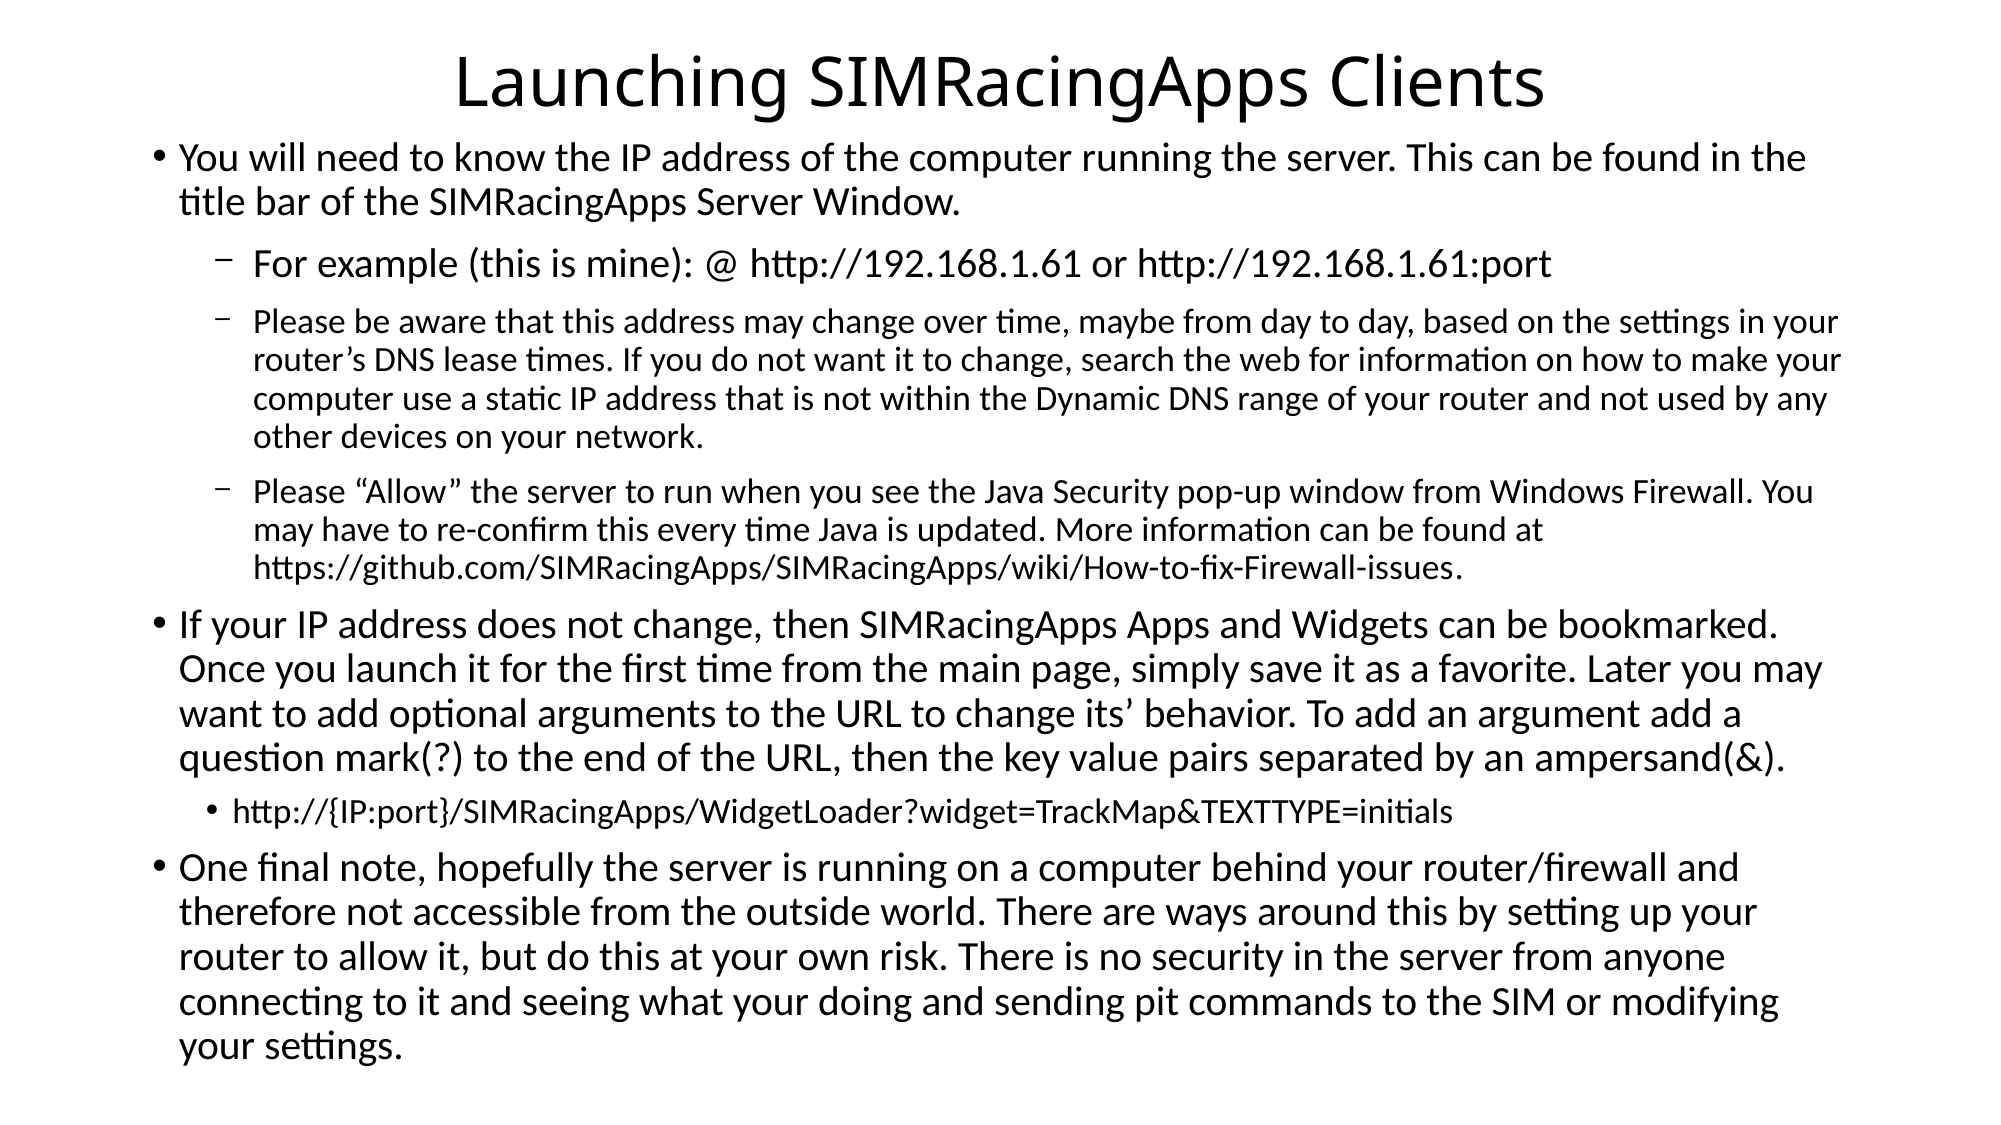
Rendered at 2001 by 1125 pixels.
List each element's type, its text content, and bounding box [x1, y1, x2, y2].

title Launching SIMRacingApps Clients [137, 29, 1863, 127]
list You will need to know the IP address of the computer running the server. This can be found in the title bar of the SIMRacingApps Server Window. For example (this is mine): @ http://192.168.1.61 or http://192.168.1.61:port Please be aware that this address may change over time, maybe from day to day, based on the settings in your router’s DNS lease times. If you do not want it to change, search the web for information on how to make your computer use a static IP address that is not within the Dynamic DNS range of your router and not used by any other devices on your network. Please “Allow” the server to run when you see the Java Security pop-up window from Windows Firewall. You may have to re-confirm this every time Java is updated. More information can be found at https://github.com/SIMRacingApps/SIMRacingApps/wiki/How-to-fix-Firewall-issues. If your IP address does not change, then SIMRacingApps Apps and Widgets can be bookmarked. Once you launch it for the first time from the main page, simply save it as a favorite. Later you may want to add optional arguments to the URL to change its’ behavior. To add an argument add a question mark(?) to the end of the URL, then the key value pairs separated by an ampersand(&). http://{IP:port}/SIMRacingApps/WidgetLoader?widget=TrackMap&TEXTTYPE=initials One final note, hopefully the server is running on a computer behind your router/firewall and therefore not accessible from the outside world. There are ways around this by setting up your router to allow it, but do this at your own risk. There is no security in the server from anyone connecting to it and seeing what your doing and sending pit commands to the SIM or modifying your settings. [137, 127, 1863, 1080]
